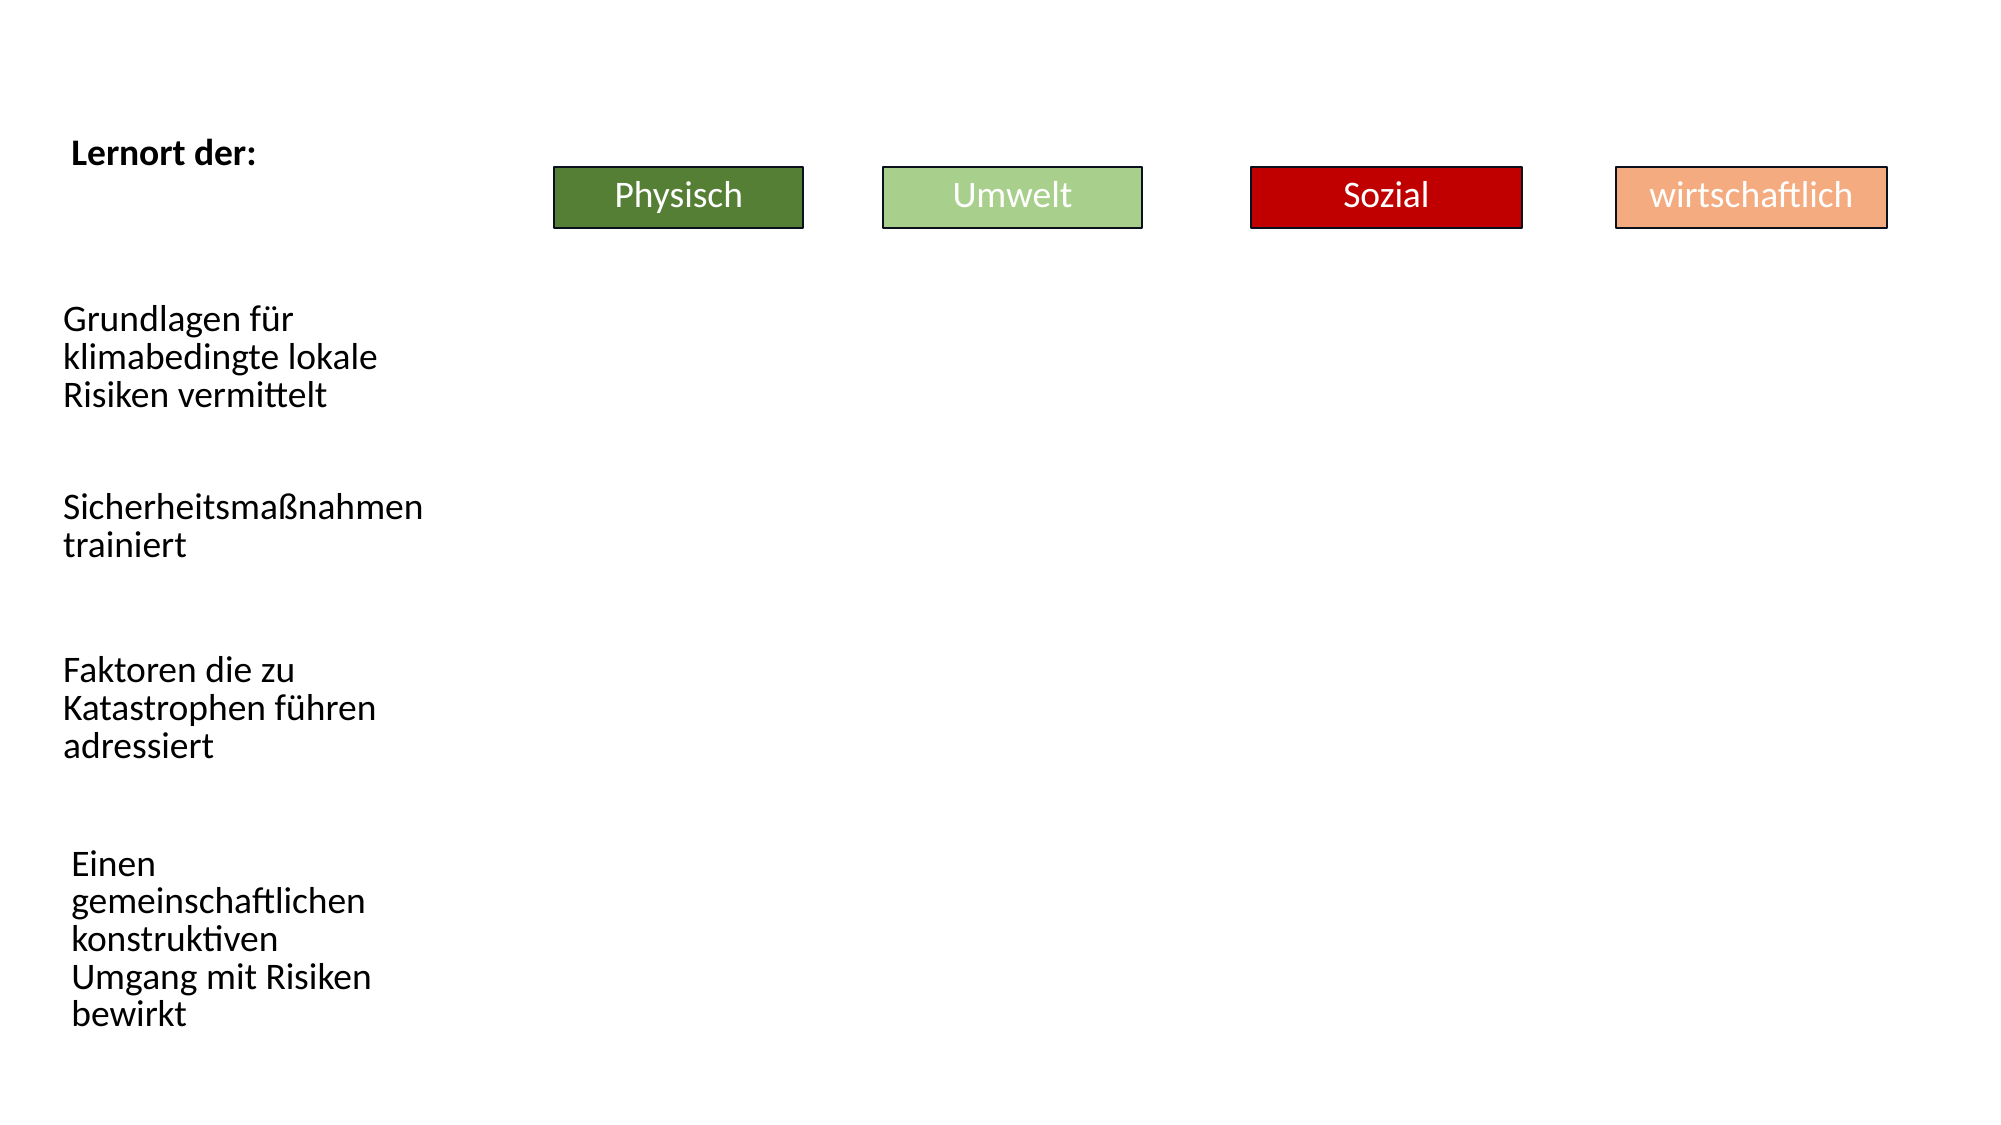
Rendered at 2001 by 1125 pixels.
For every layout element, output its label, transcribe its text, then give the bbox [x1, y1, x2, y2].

text_box Grundlagen für klimabedingte lokale Risiken vermittelt [48, 295, 420, 448]
text_box Sicherheitsmaßnahmen trainiert [48, 483, 452, 590]
text_box Sozial [1250, 167, 1523, 229]
text_box Umwelt [882, 167, 1143, 229]
text_box Einen gemeinschaftlichen konstruktiven Umgang mit Risiken bewirkt [56, 840, 395, 1083]
text_box Lernort der: [56, 130, 411, 191]
text_box Physisch [554, 167, 804, 229]
text_box Faktoren die zu Katastrophen führen adressiert [48, 647, 436, 799]
text_box wirtschaftlich [1615, 167, 1888, 229]
